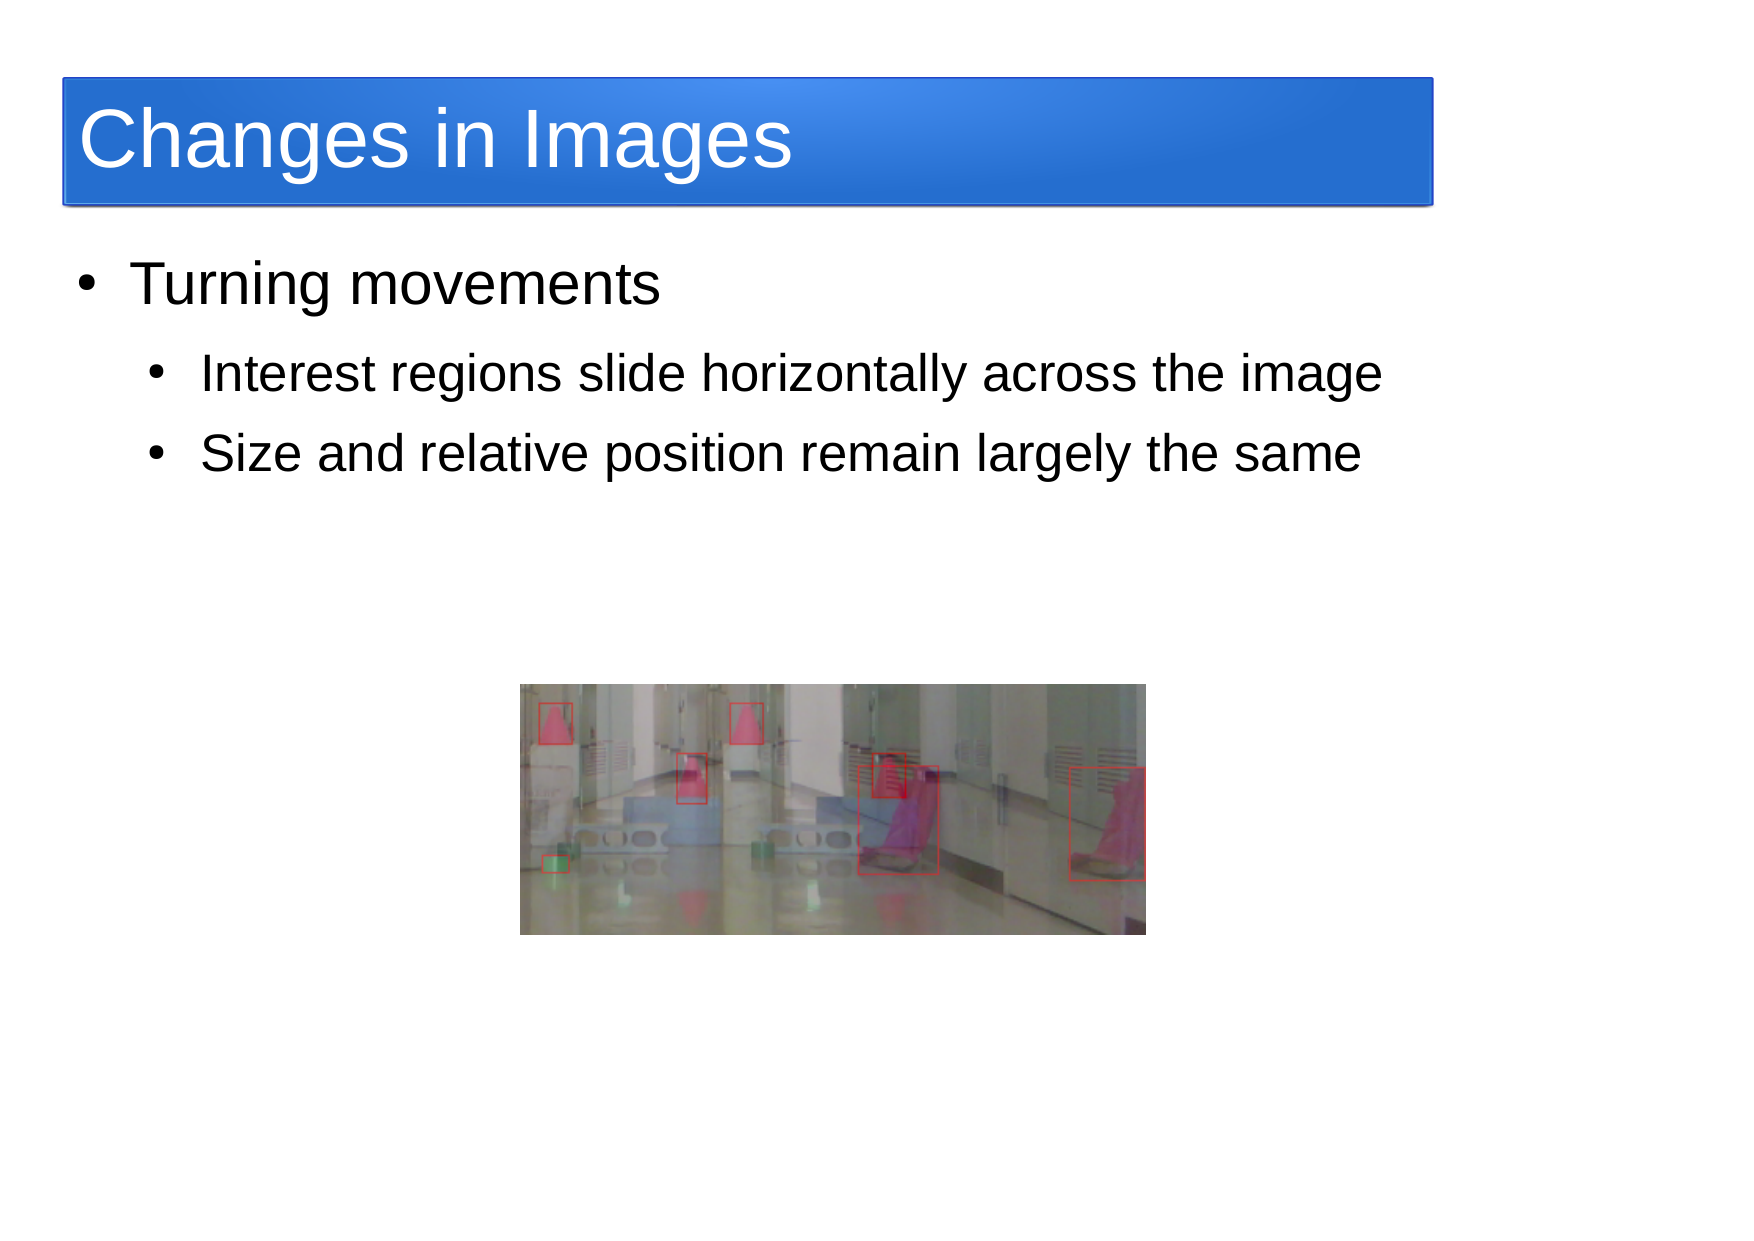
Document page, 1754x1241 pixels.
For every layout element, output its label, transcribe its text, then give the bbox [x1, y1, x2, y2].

picture [520, 684, 1146, 935]
list Turning movements Interest regions slide horizontally across the image Size and relative position remain largely the same [58, 249, 1696, 522]
title Changes in Images [78, 80, 1429, 198]
picture [58, 77, 1439, 209]
